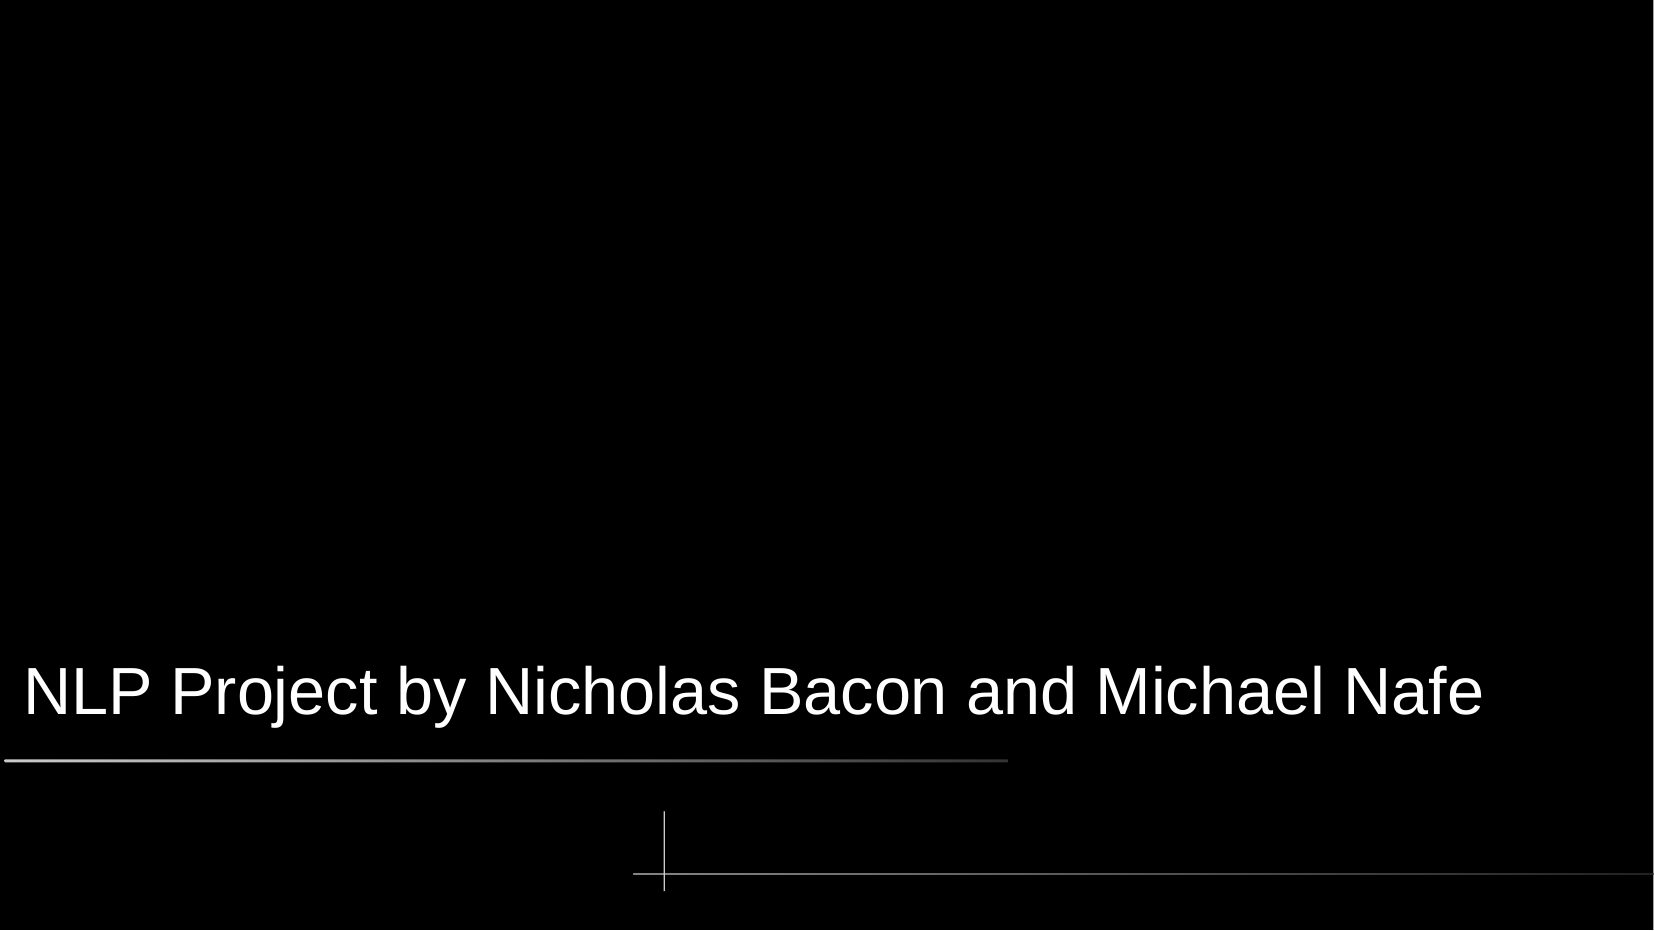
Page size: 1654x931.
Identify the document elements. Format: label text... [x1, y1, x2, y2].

title NLP Project by Nicholas Bacon and Michael Nafe [23, 637, 1501, 746]
